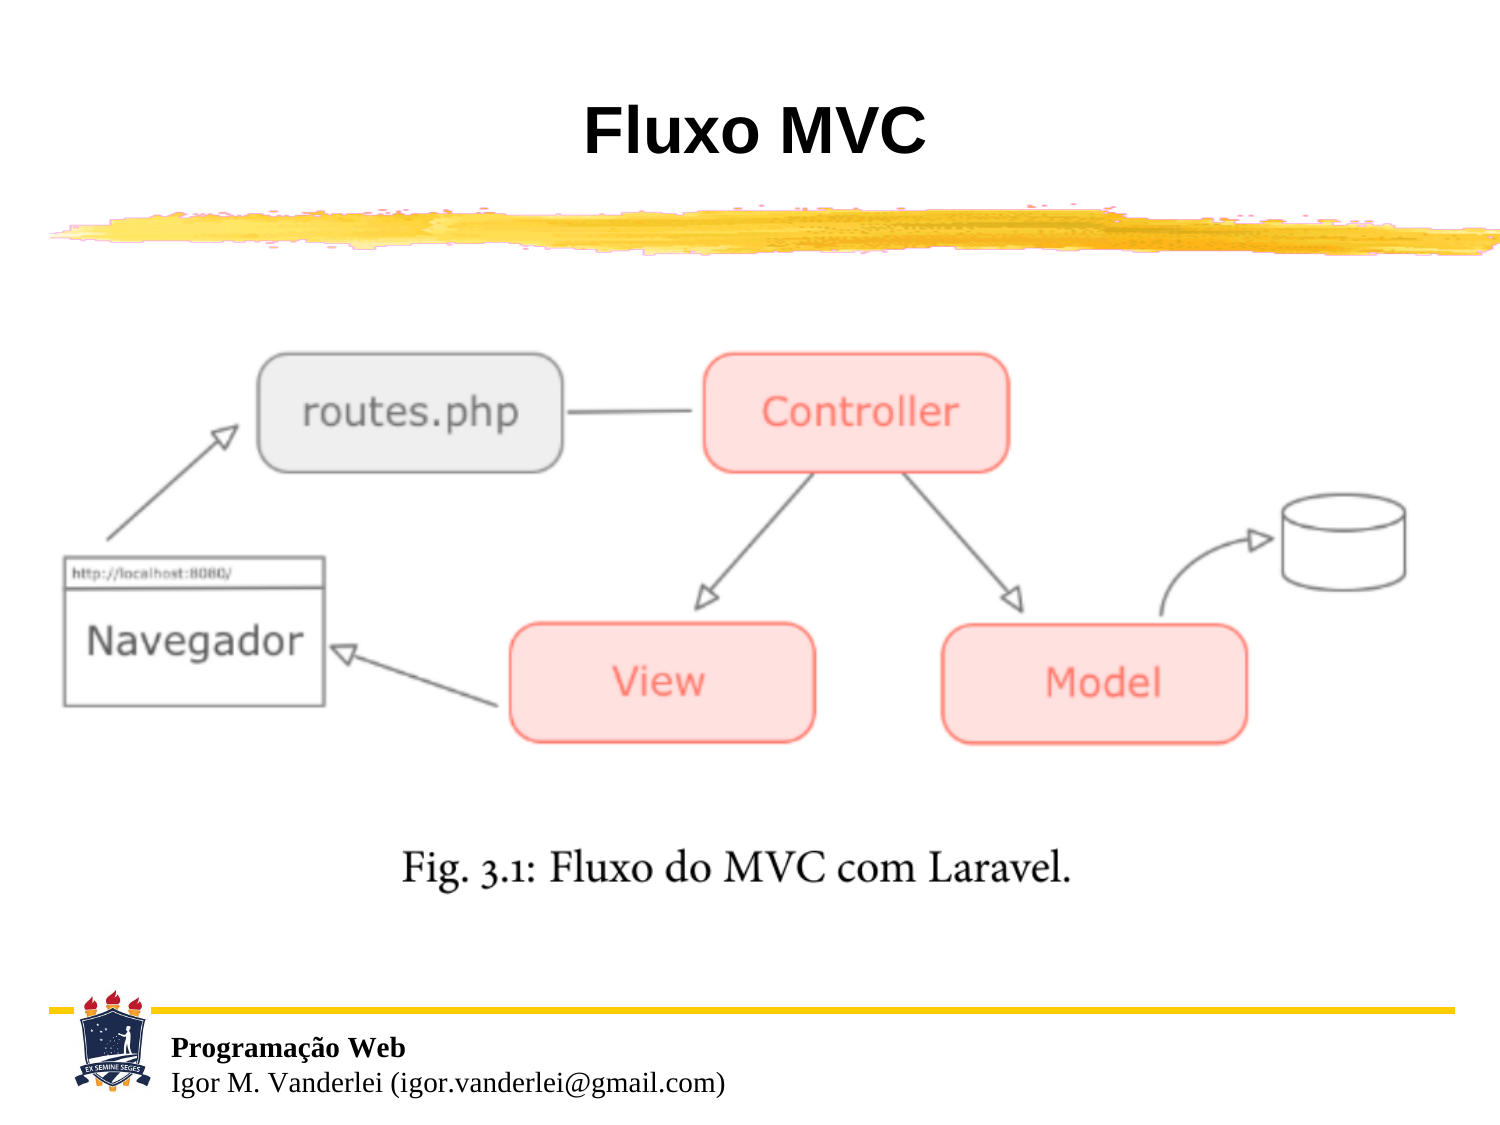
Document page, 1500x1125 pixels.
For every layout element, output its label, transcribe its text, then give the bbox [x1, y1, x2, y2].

picture [74, 989, 151, 1093]
title Fluxo MVC [24, 54, 1488, 175]
picture [50, 198, 1500, 267]
picture [26, 315, 1453, 900]
